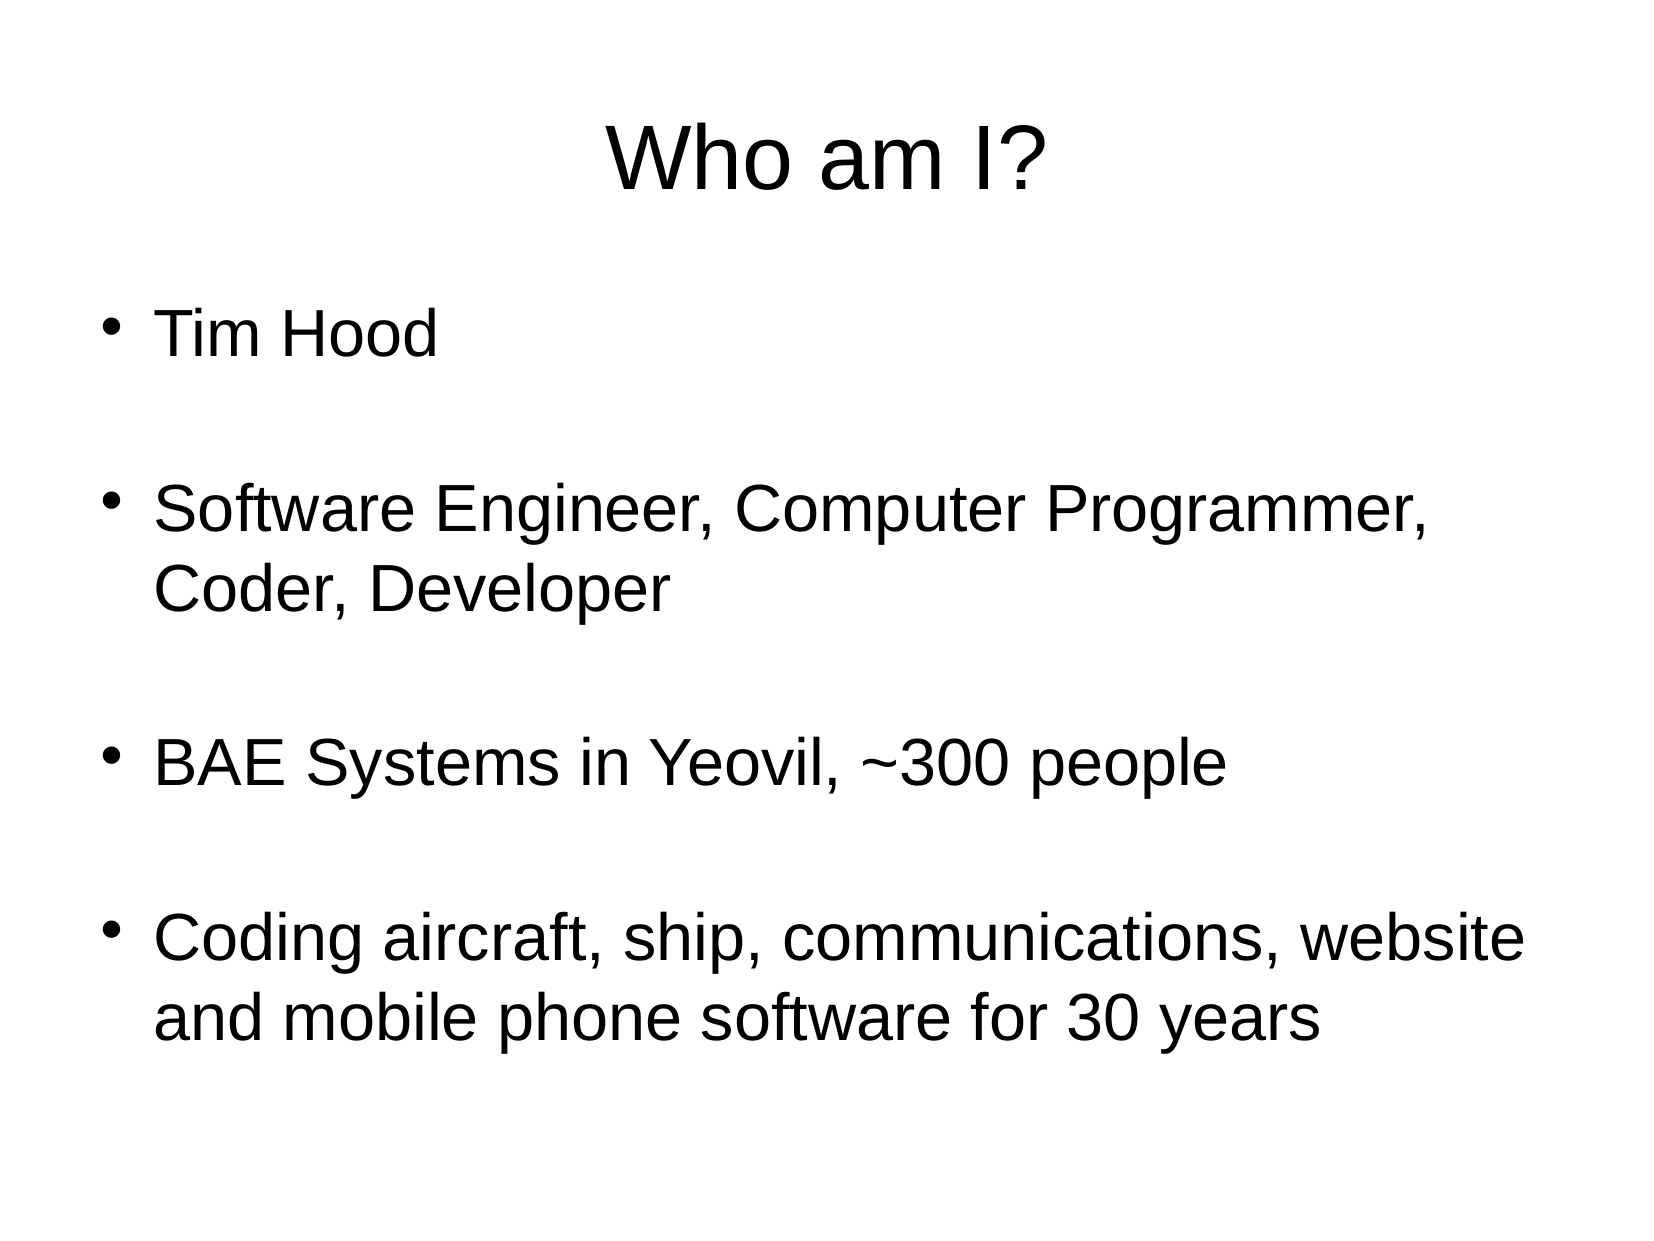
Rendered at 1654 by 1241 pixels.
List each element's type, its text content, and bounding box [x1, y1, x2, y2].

text_box Tim Hood Software Engineer, Computer Programmer, Coder, Developer BAE Systems in Yeovil, ~300 people Coding aircraft, ship, communications, website and mobile phone software for 30 years [82, 290, 1571, 1010]
text_box Who am I? [82, 49, 1571, 257]
